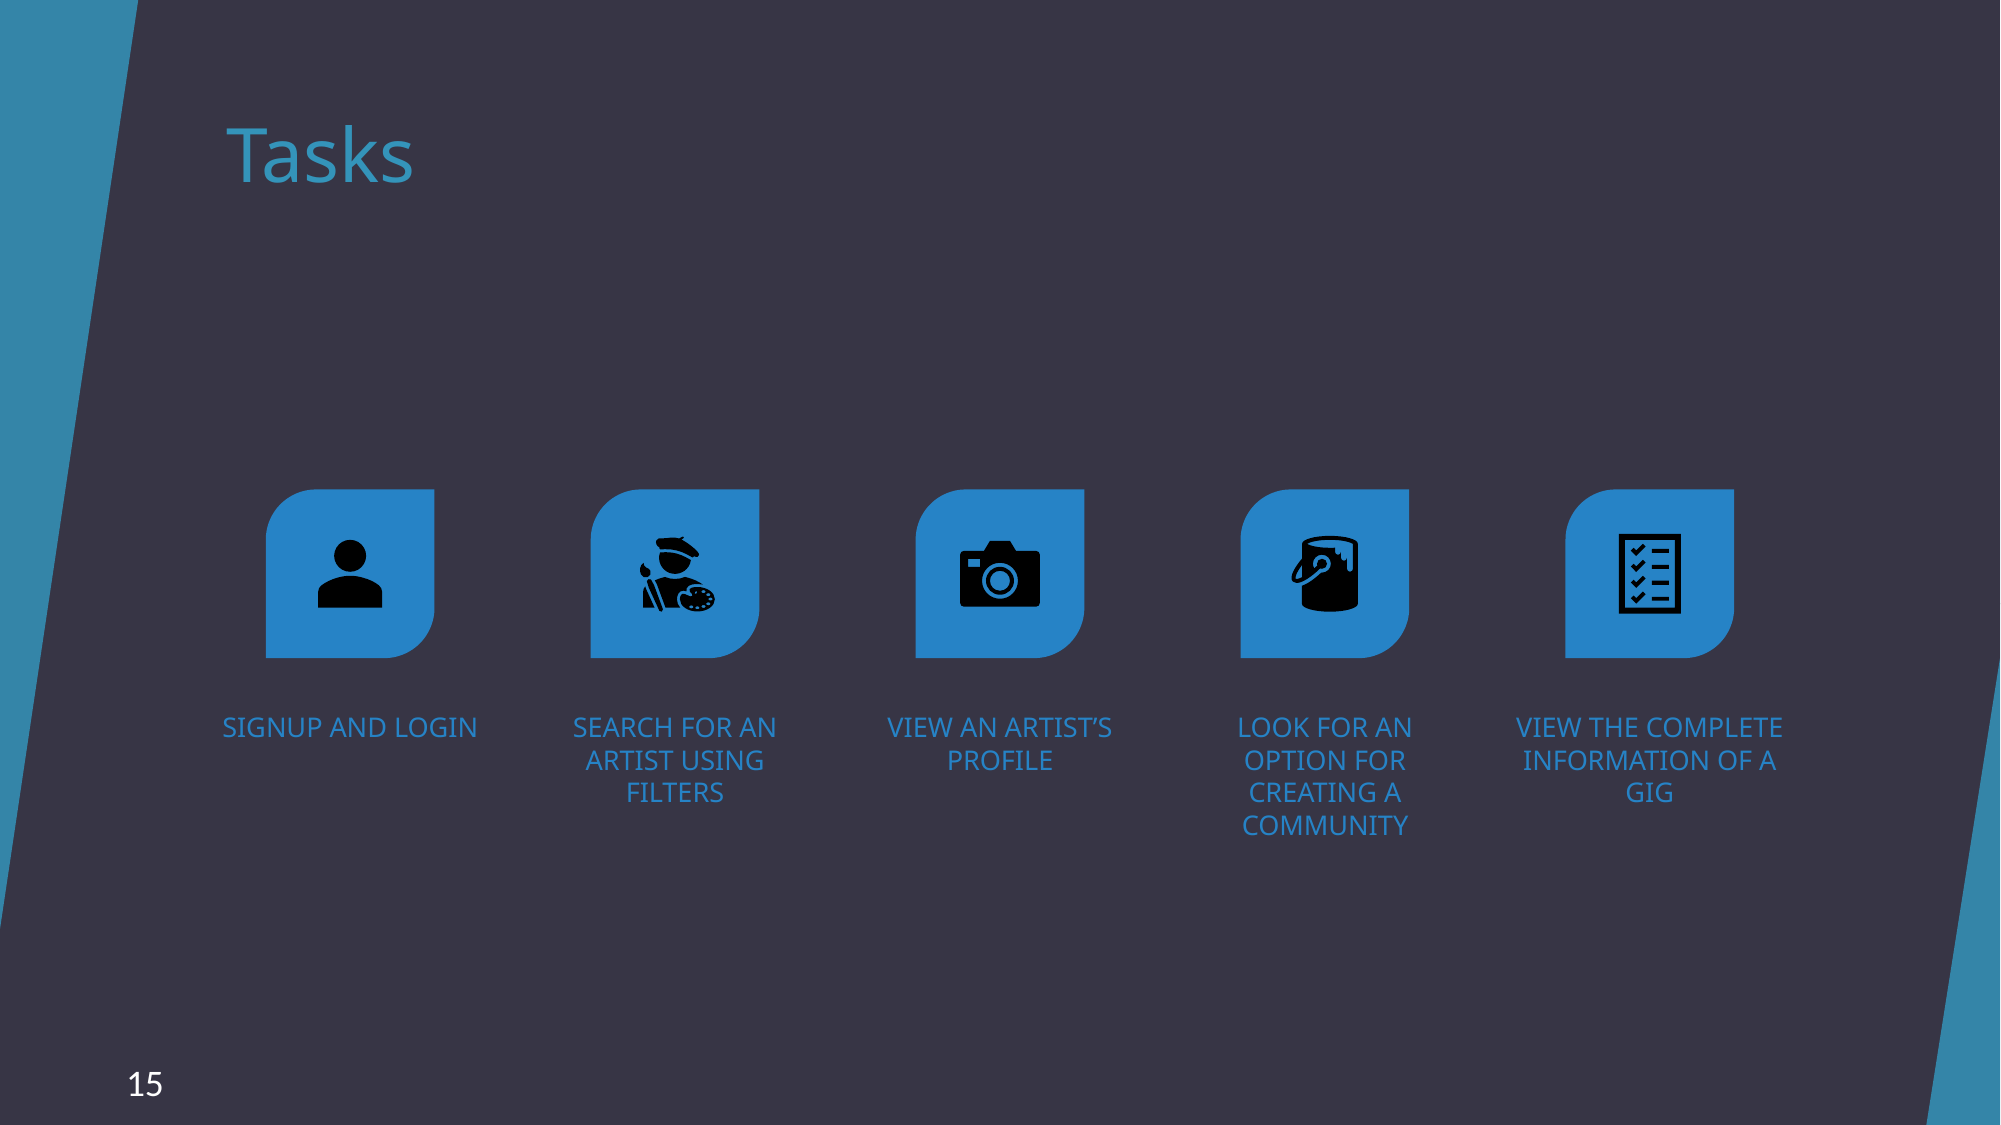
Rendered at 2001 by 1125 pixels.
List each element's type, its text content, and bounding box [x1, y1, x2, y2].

text_box Look for an option for creating a Community [1186, 710, 1464, 822]
text_box View the complete information of a Gig [1511, 710, 1789, 822]
title Tasks [211, 99, 1884, 281]
text_box View an Artist’s profile [861, 710, 1139, 822]
text_box [0, 0, 2000, 1125]
text_box 15 [111, 1051, 184, 1113]
text_box Search for an Artist using filters [536, 710, 814, 822]
text_box Signup and Login [211, 710, 489, 822]
